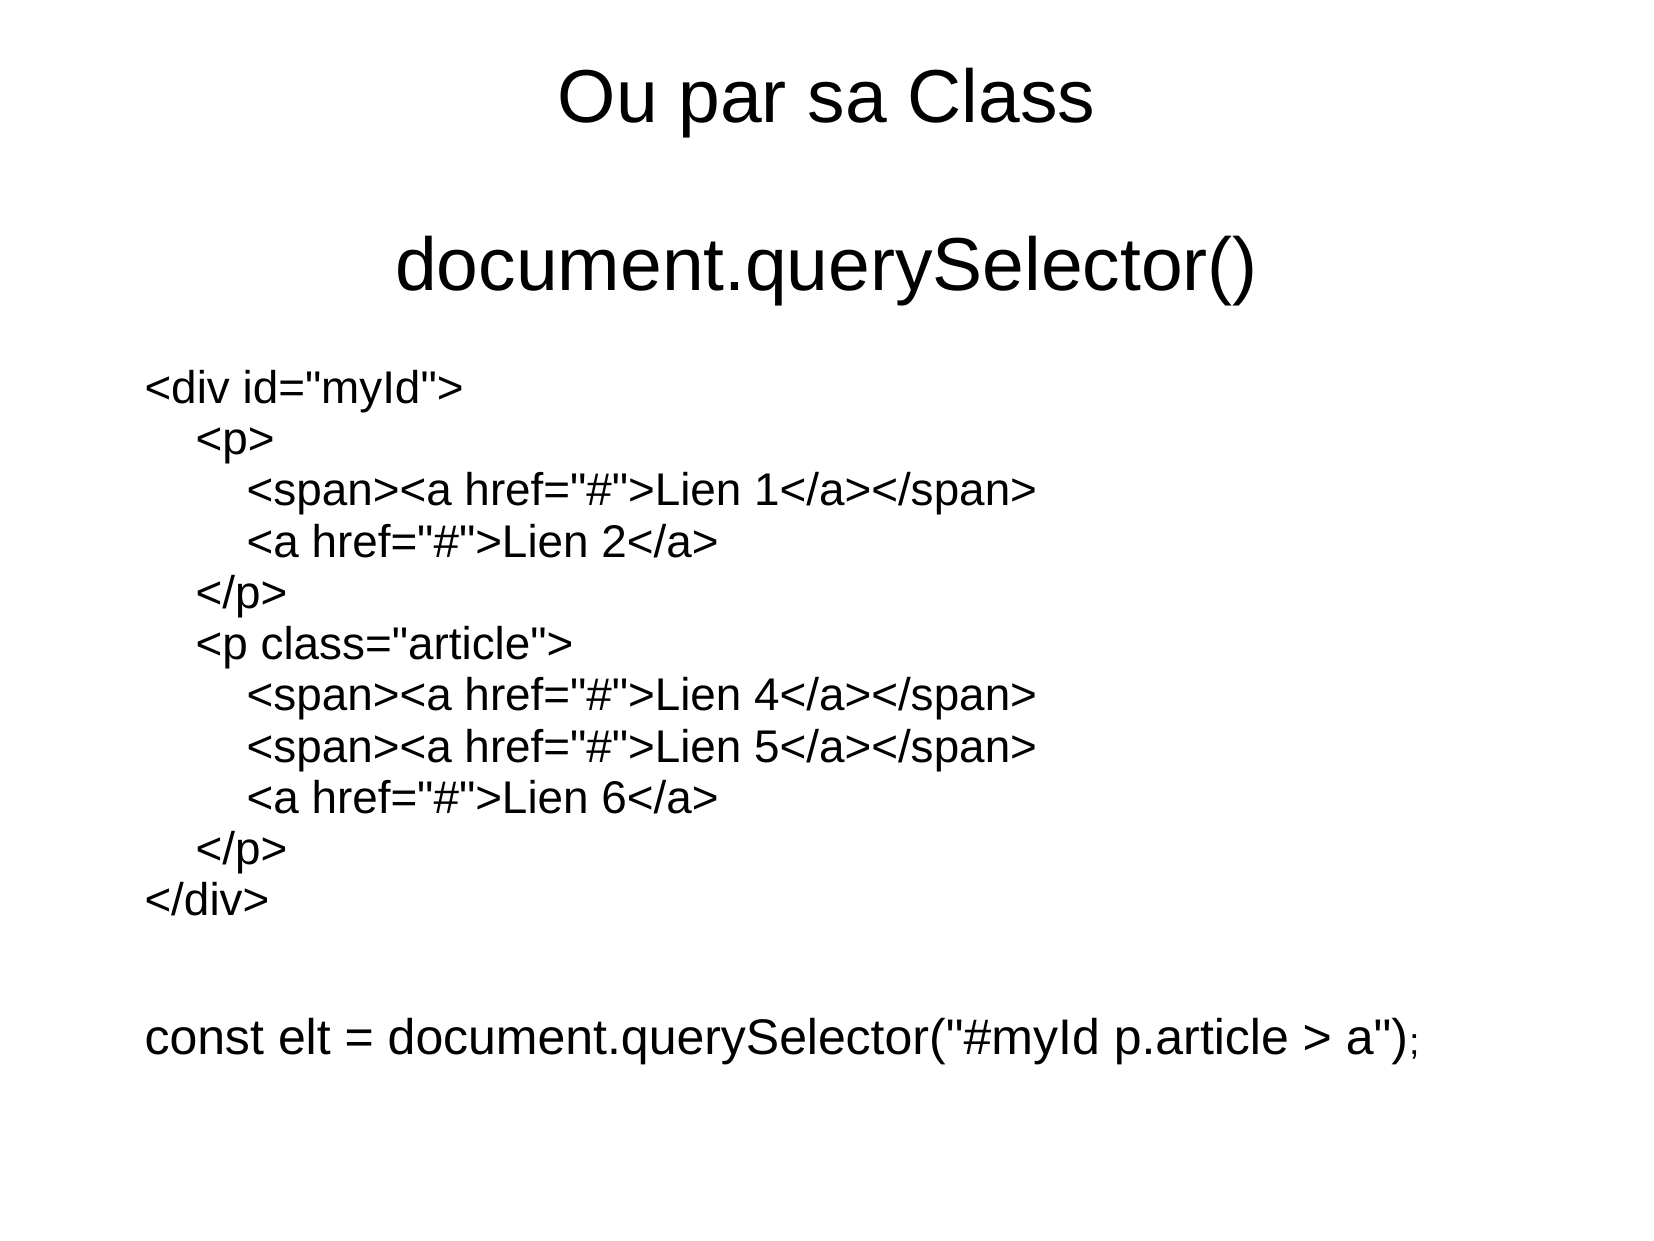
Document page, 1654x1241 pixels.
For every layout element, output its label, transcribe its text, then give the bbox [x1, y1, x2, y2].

text_box <div id="myId"> <p> <span><a href="#">Lien 1</a></span> <a href="#">Lien 2</a> </p> <p class="article"> <span><a href="#">Lien 4</a></span> <span><a href="#">Lien 5</a></span> <a href="#">Lien 6</a> </p> </div> const elt = document.querySelector("#myId p.article > a"); [129, 354, 1583, 1205]
title Ou par sa Class document.querySelector() [82, 54, 1571, 391]
